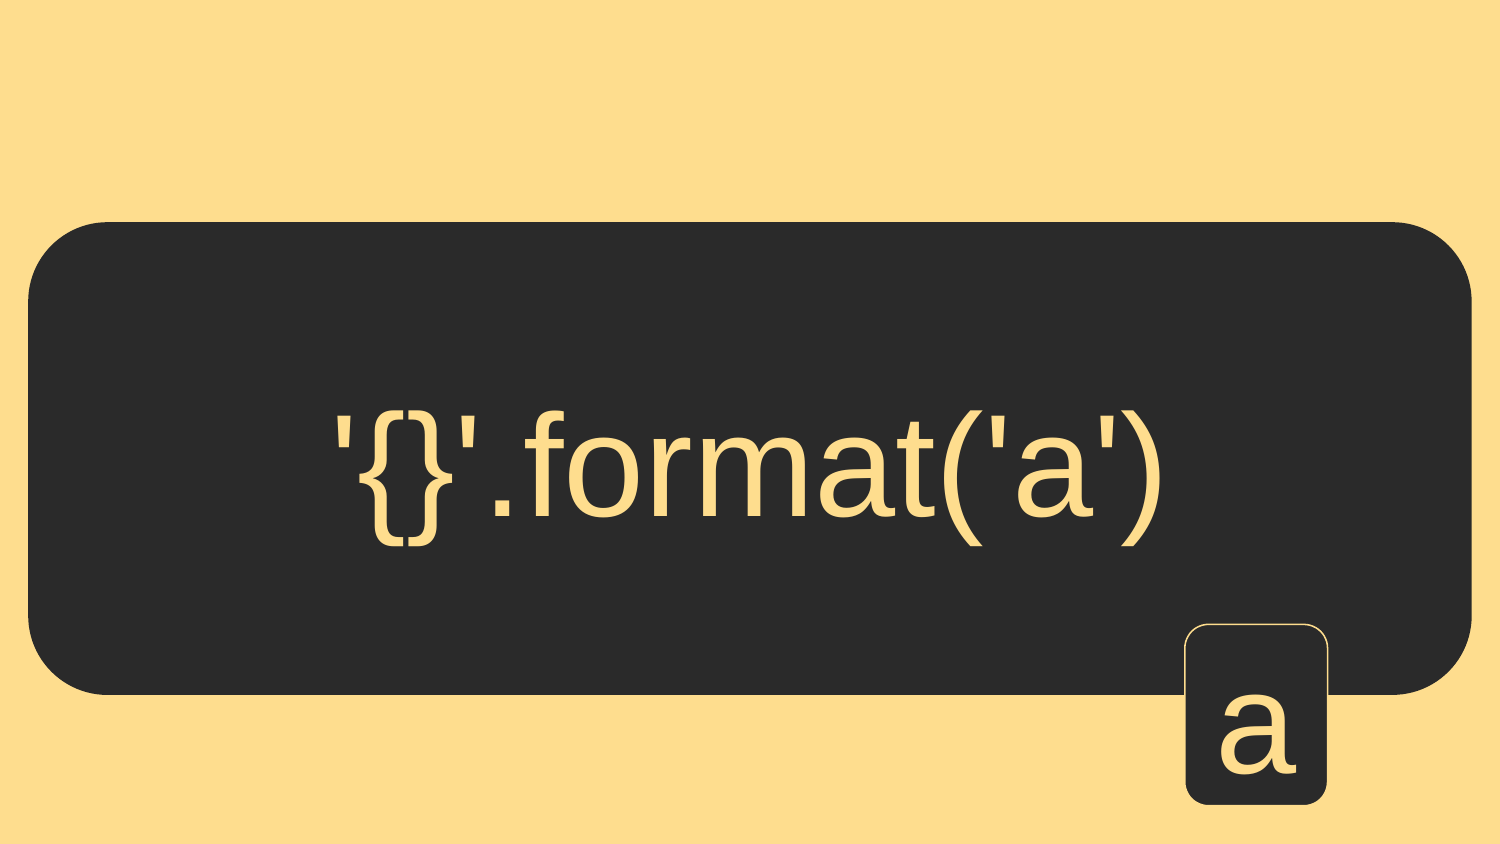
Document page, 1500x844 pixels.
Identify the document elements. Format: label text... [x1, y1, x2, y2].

text_box '{}'.format('a') [28, 222, 1471, 695]
text_box a [1184, 624, 1328, 806]
